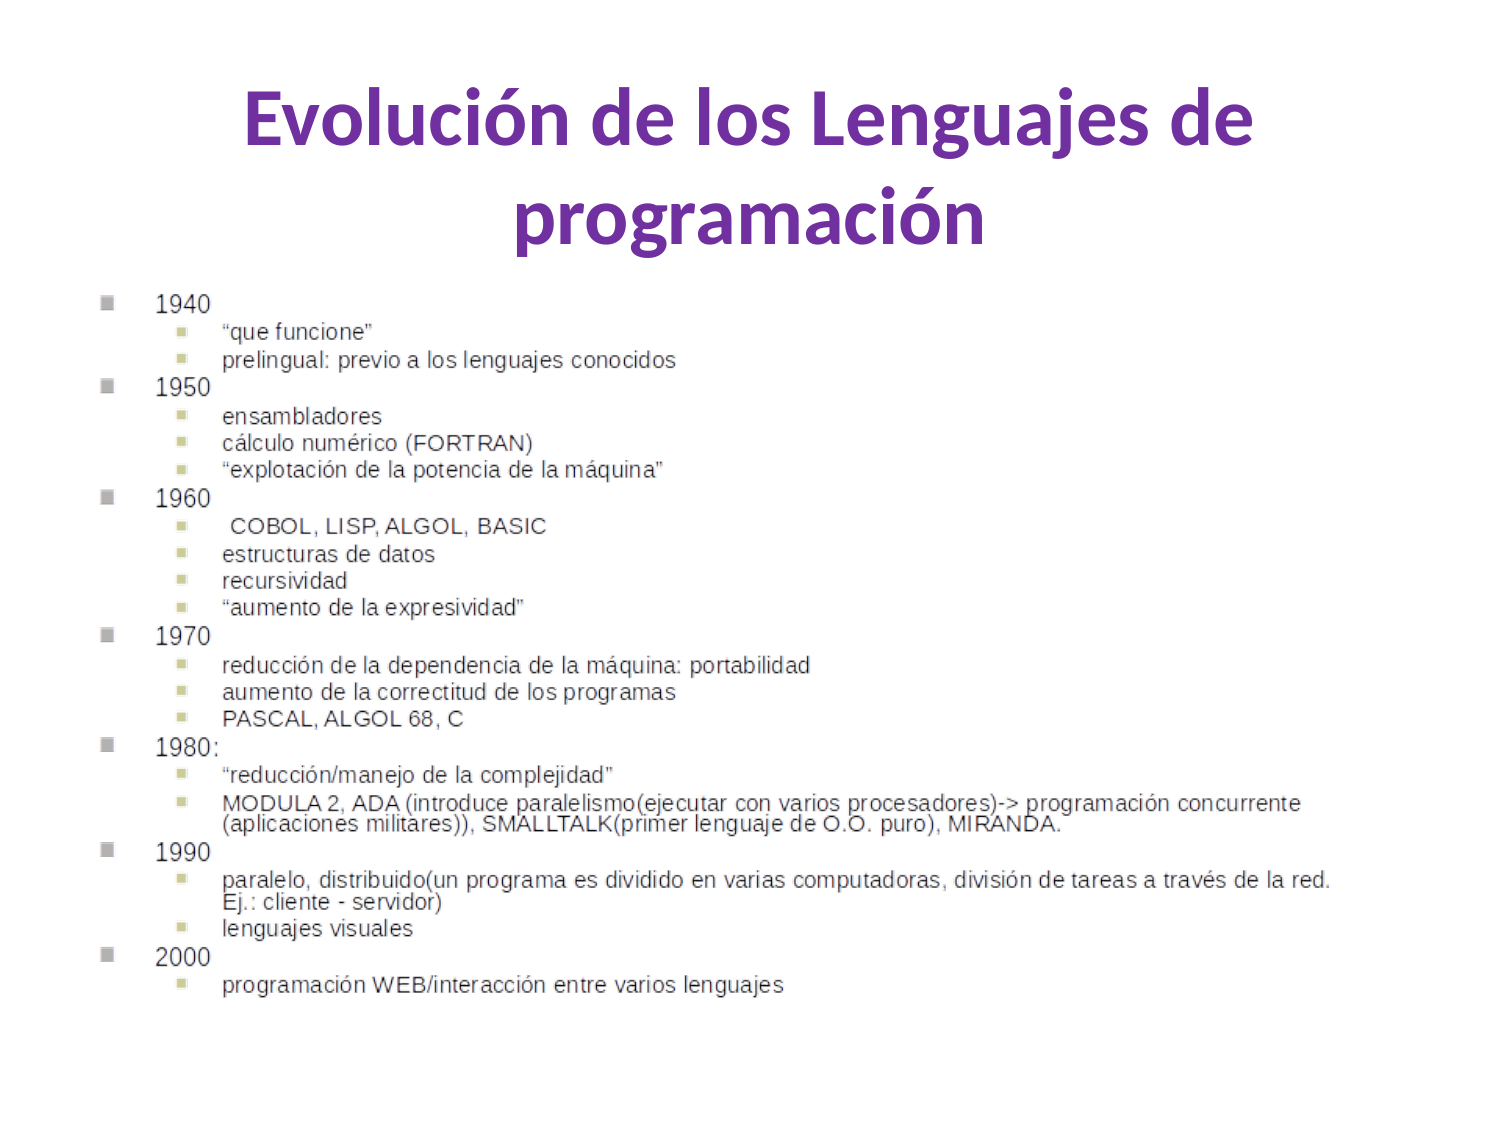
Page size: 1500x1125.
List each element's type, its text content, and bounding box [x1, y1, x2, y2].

text_box Evolución de los Lenguajes de programación [74, 159, 1425, 265]
picture [83, 282, 1384, 1043]
